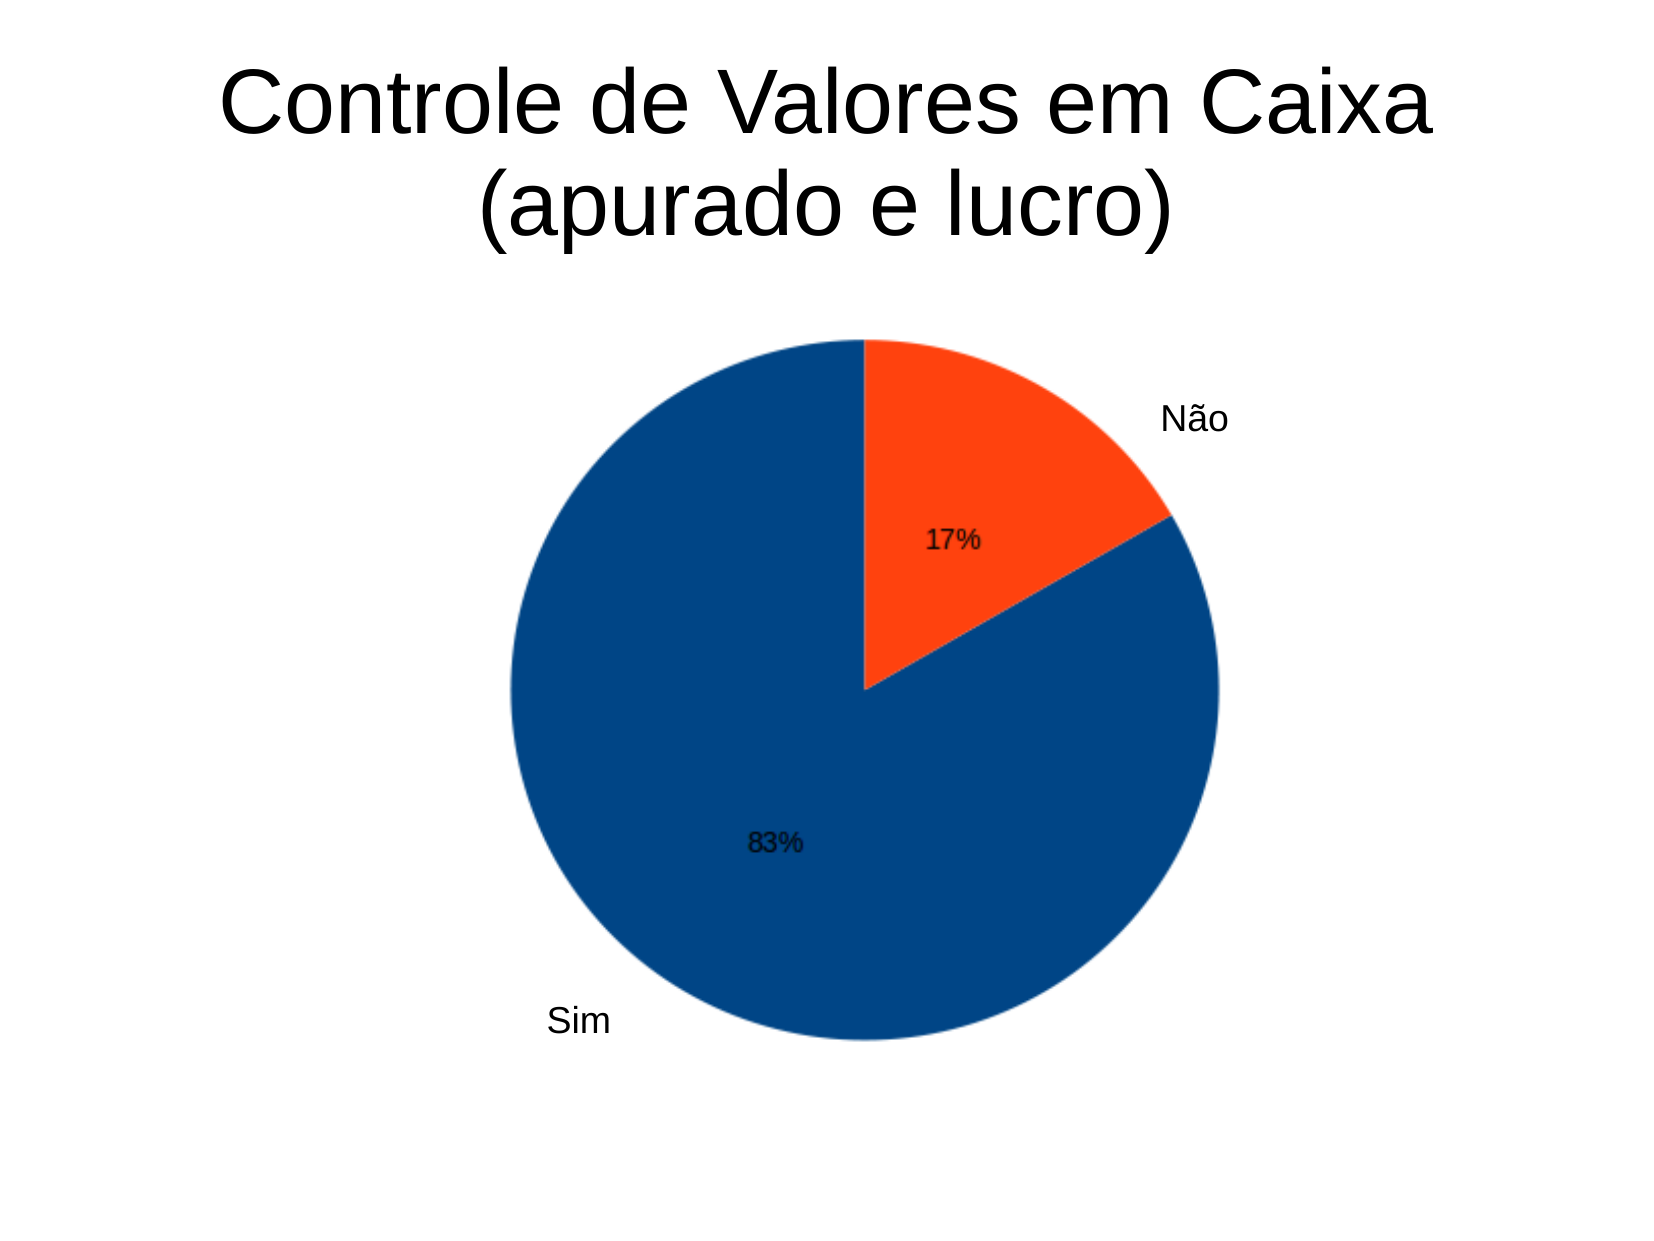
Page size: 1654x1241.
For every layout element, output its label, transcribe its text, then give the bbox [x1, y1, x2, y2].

picture [484, 330, 1259, 1050]
title Controle de Valores em Caixa (apurado e lucro) [82, 49, 1571, 257]
text_box Sim [531, 992, 626, 1049]
text_box Não [1145, 389, 1272, 447]
